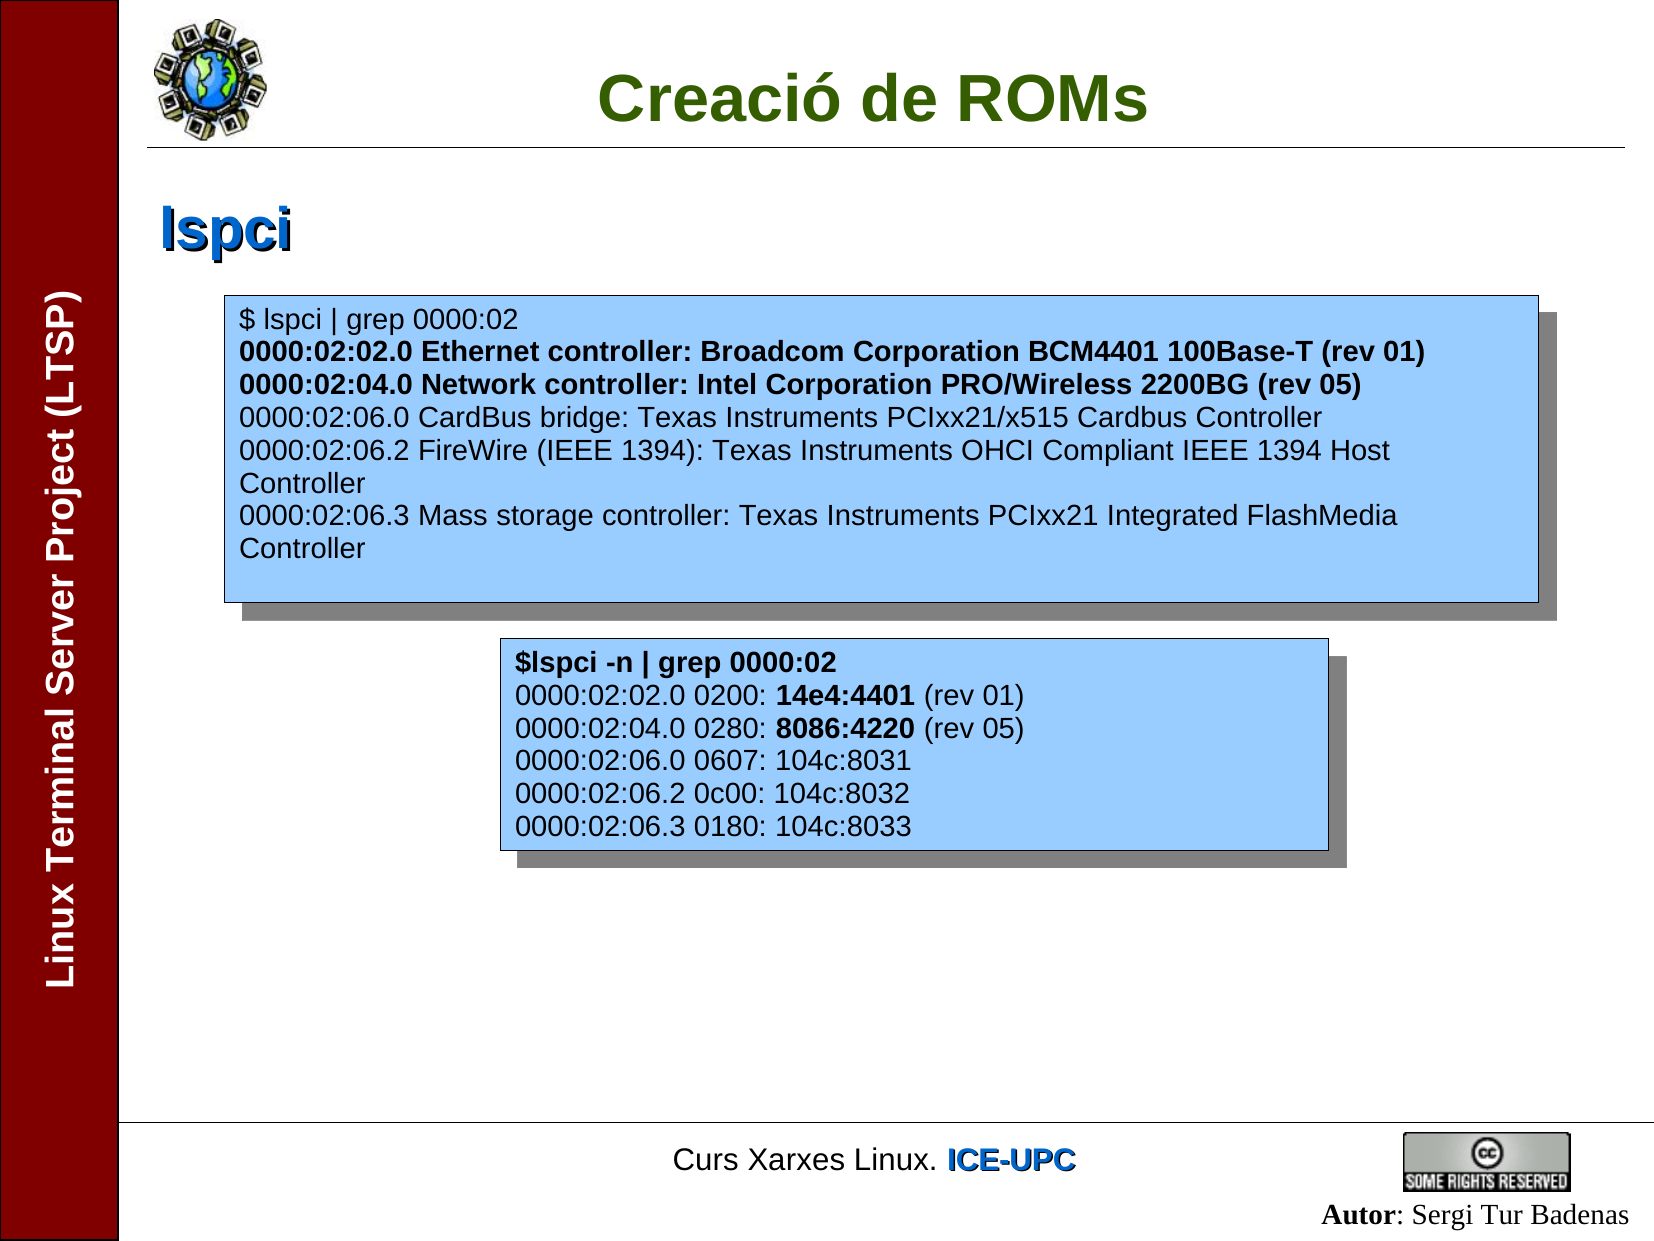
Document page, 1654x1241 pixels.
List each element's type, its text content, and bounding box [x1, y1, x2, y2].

list lspci [141, 195, 1630, 1046]
text_box $lspci -n | grep 0000:02 0000:02:02.0 0200: 14e4:4401 (rev 01) 0000:02:04.0 0280: 8086:4220 (rev 05) 0000:02:06.0 0607: 104c:8031 0000:02:06.2 0c00: 104c:8032 0000:02:06.3 0180: 104c:8033 [500, 638, 1329, 851]
picture [1403, 1132, 1571, 1192]
text_box $ lspci | grep 0000:02 0000:02:02.0 Ethernet controller: Broadcom Corporation BCM4401 100Base-T (rev 01) 0000:02:04.0 Network controller: Intel Corporation PRO/Wireless 2200BG (rev 05) 0000:02:06.0 CardBus bridge: Texas Instruments PCIxx21/x515 Cardbus Controller 0000:02:06.2 FireWire (IEEE 1394): Texas Instruments OHCI Compliant IEEE 1394 Host Controller 0000:02:06.3 Mass storage controller: Texas Instruments PCIxx21 Integrated FlashMedia Controller [224, 295, 1539, 603]
title Creació de ROMs [129, 49, 1619, 148]
picture [154, 19, 268, 49]
